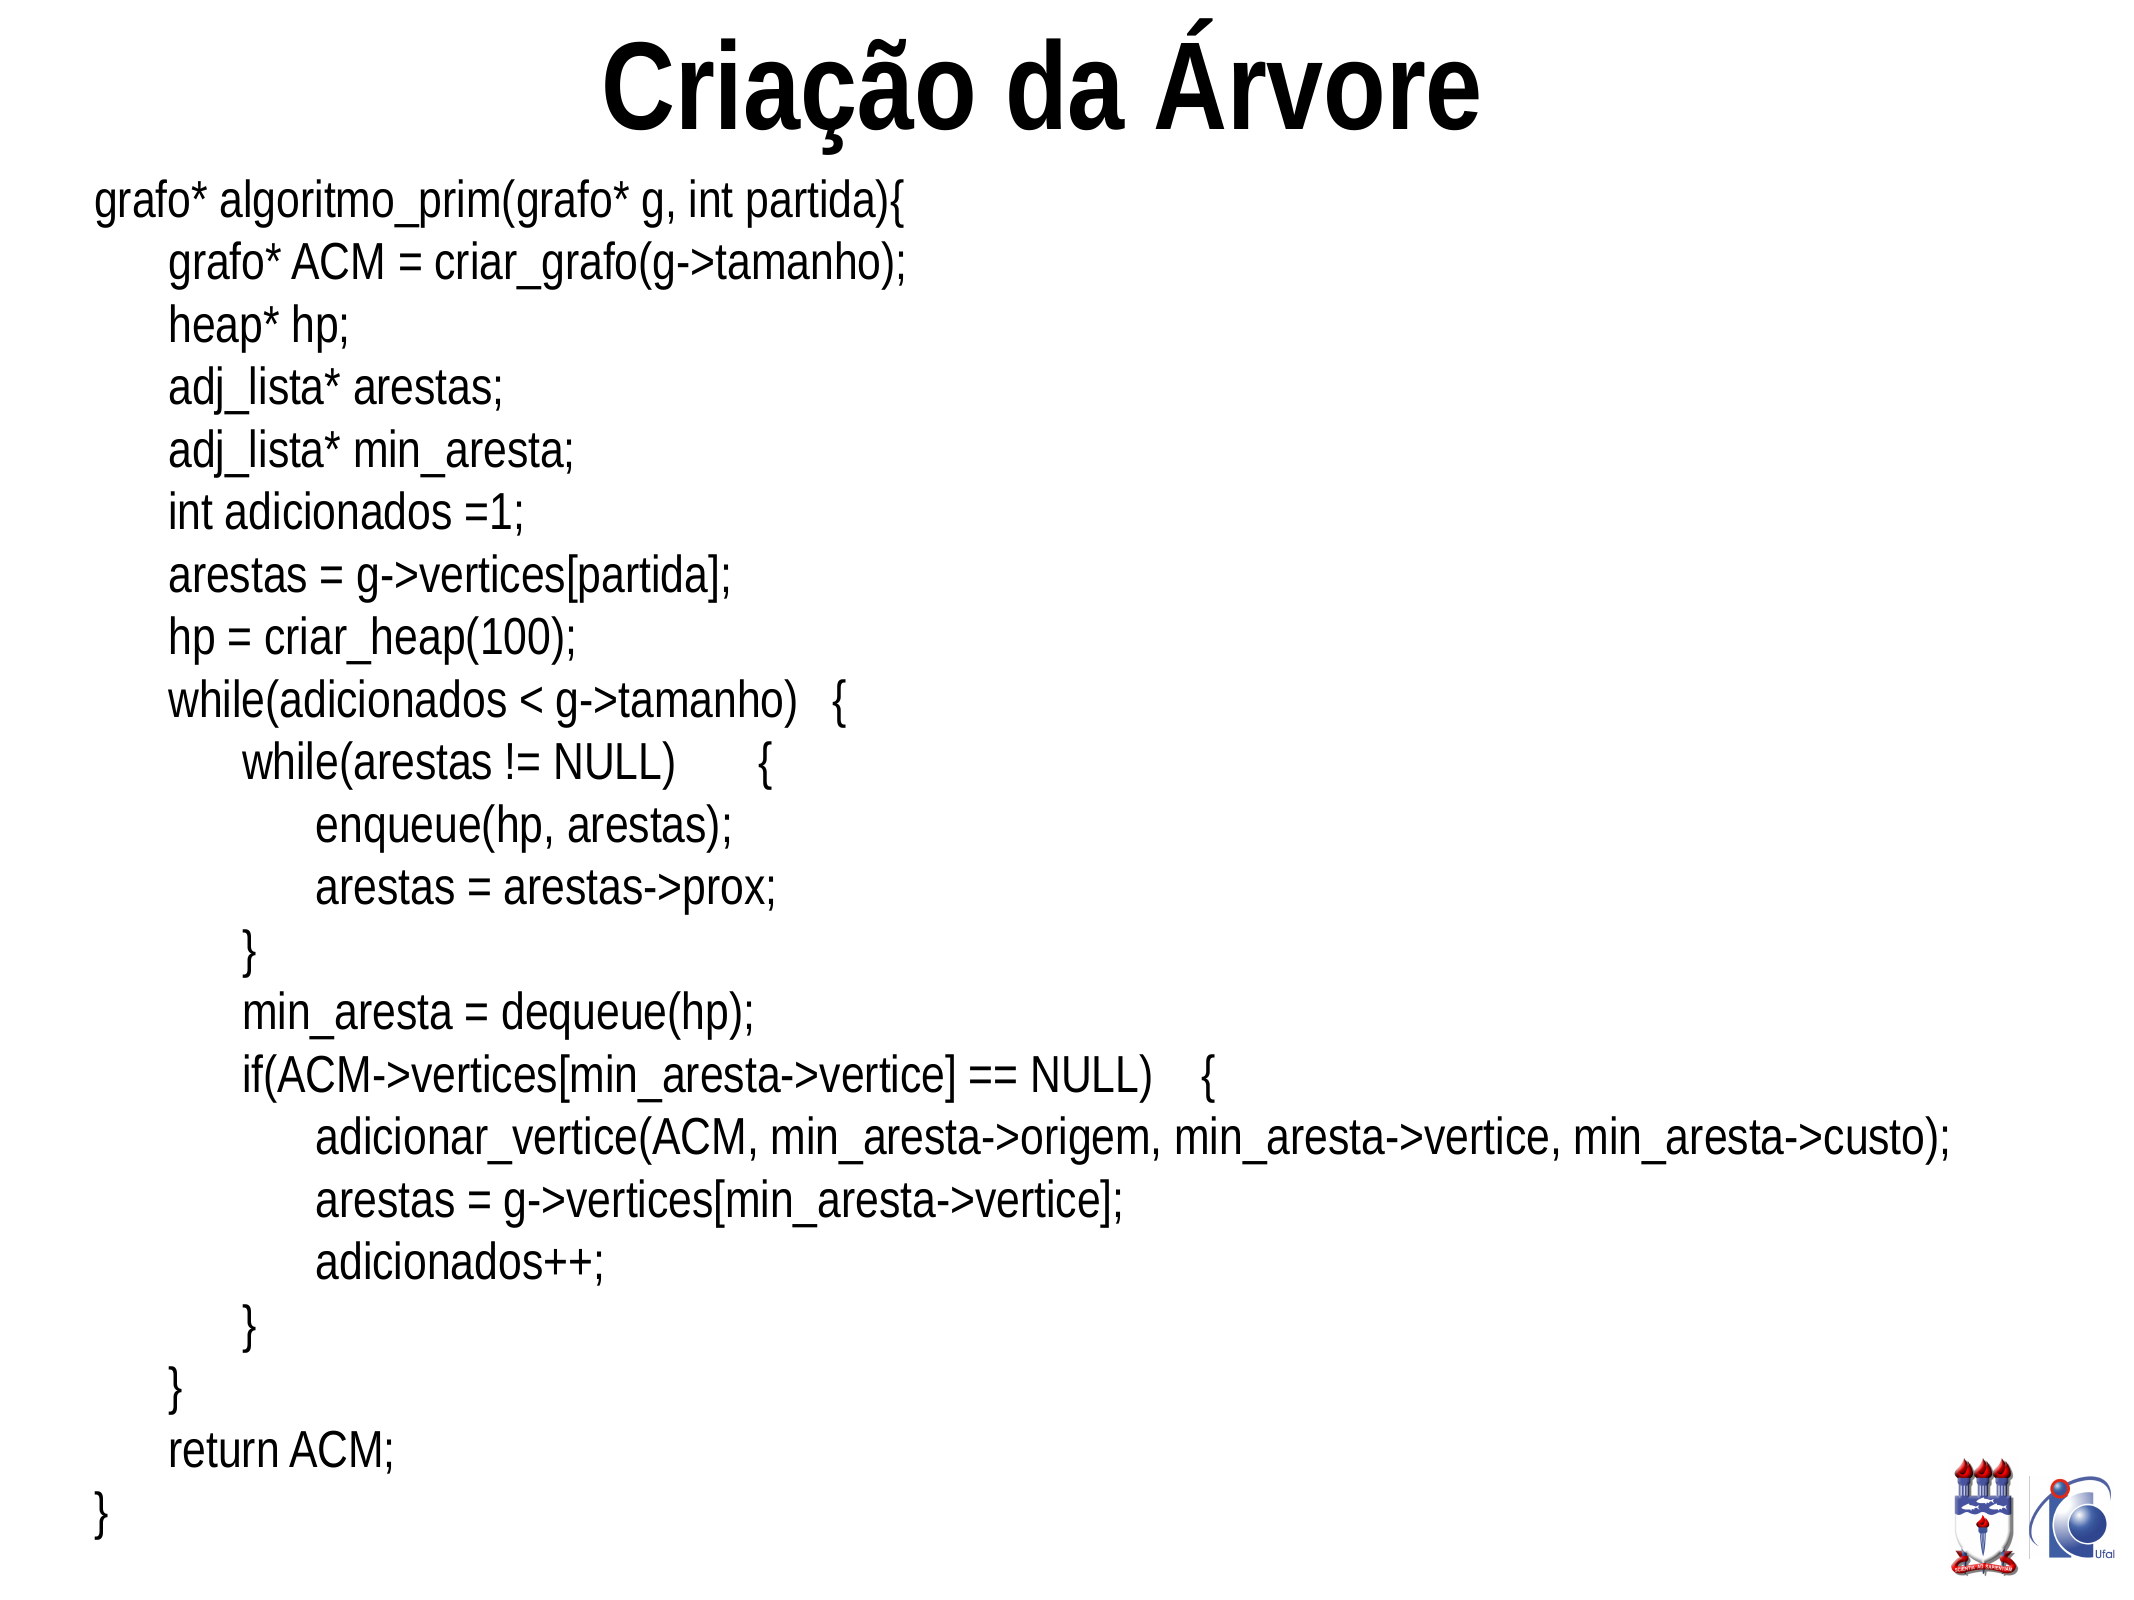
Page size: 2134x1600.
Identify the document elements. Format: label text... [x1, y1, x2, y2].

picture [1948, 1456, 2019, 1578]
text_box grafo* algoritmo_prim(grafo* g, int partida){ grafo* ACM = criar_grafo(g->tamanho); heap* hp; adj_lista* arestas; adj_lista* min_aresta; int adicionados =1; arestas = g->vertices[partida]; hp = criar_heap(100); while(adicionados < g->tamanho) { while(arestas != NULL) { enqueue(hp, arestas); arestas = arestas->prox; } min_aresta = dequeue(hp); if(ACM->vertices[min_aresta->vertice] == NULL) { adicionar_vertice(ACM, min_aresta->origem, min_aresta->vertice, min_aresta->custo); arestas = g->vertices[min_aresta->vertice]; adicionados++; } } return ACM; } [94, 165, 2014, 1547]
picture [2028, 1476, 2115, 1559]
text_box Criação da Árvore [82, 0, 2003, 213]
